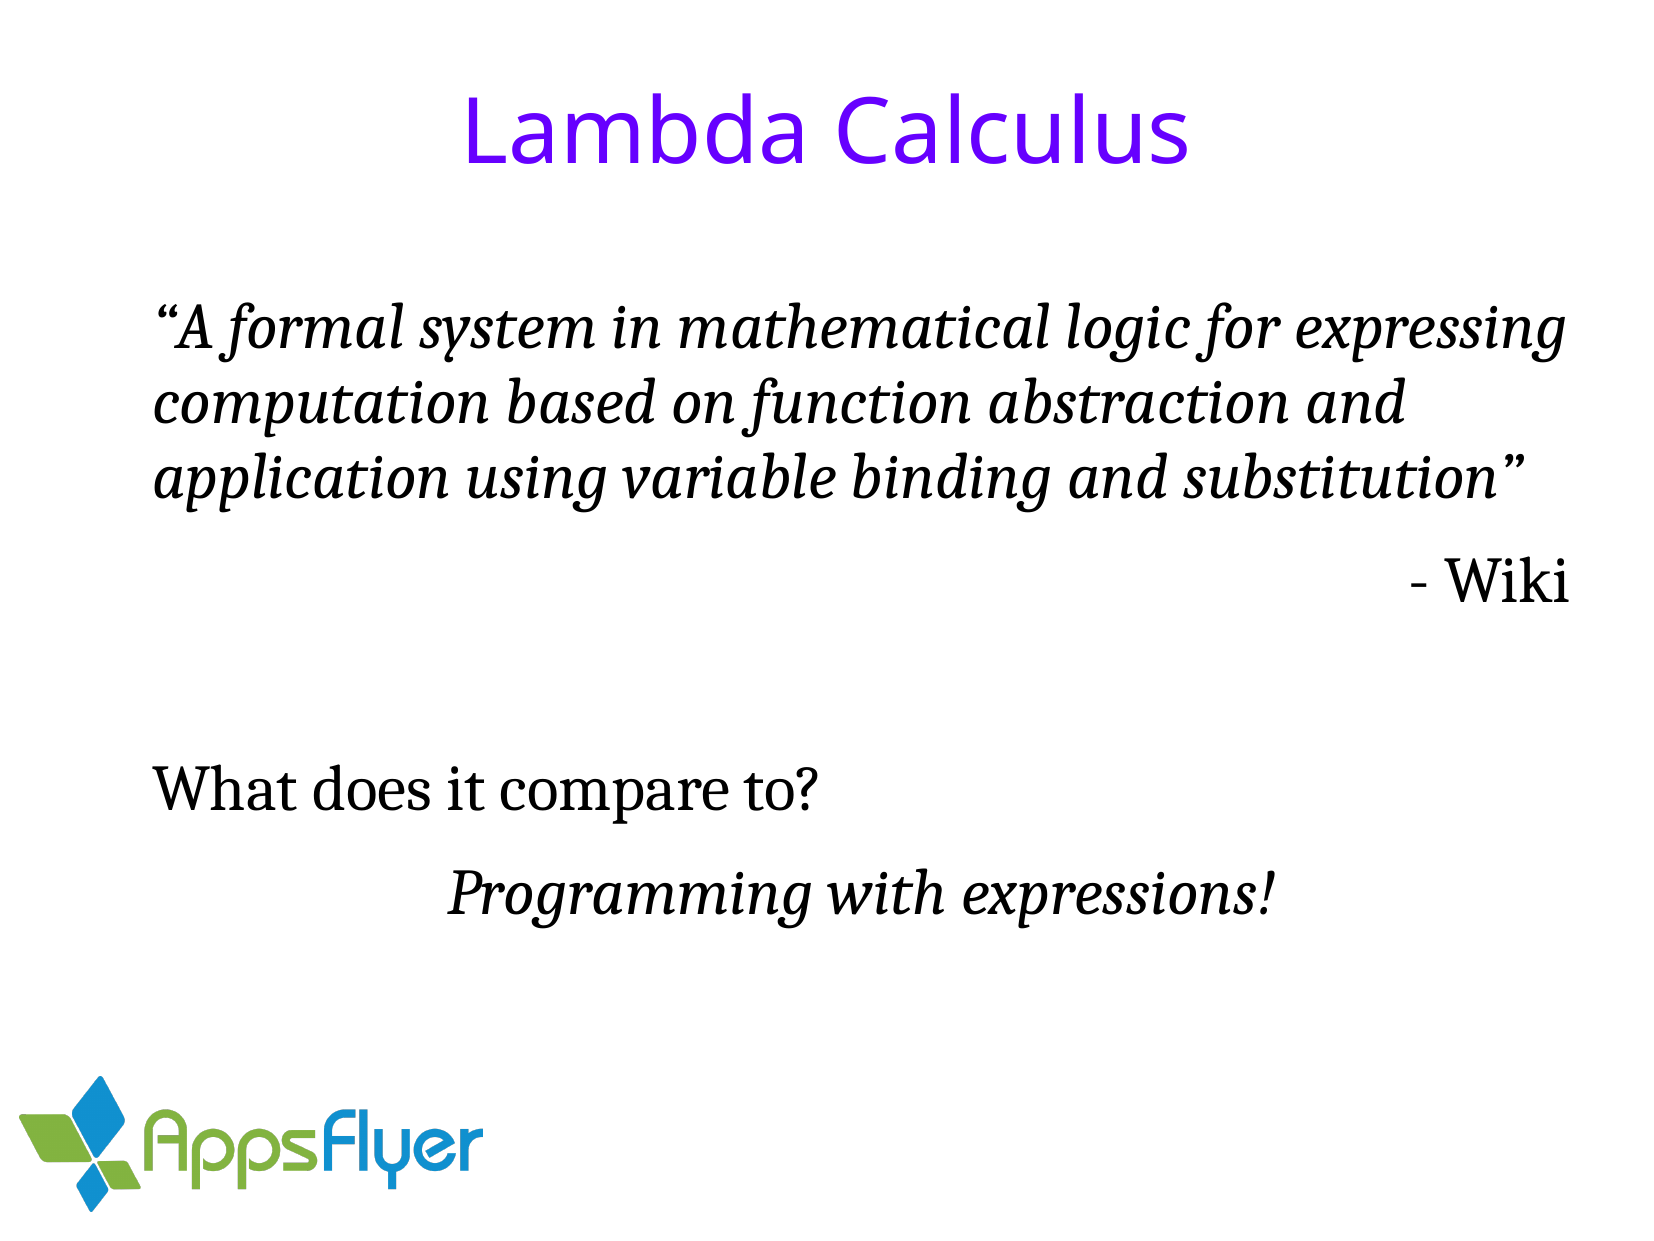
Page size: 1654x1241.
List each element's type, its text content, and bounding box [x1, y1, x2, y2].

list “A formal system in mathematical logic for expressing computation based on function abstraction and application using variable binding and substitution” - Wiki What does it compare to? Programming with expressions! [82, 290, 1571, 1010]
picture [19, 1076, 483, 1213]
title Lambda Calculus [0, 0, 1654, 257]
